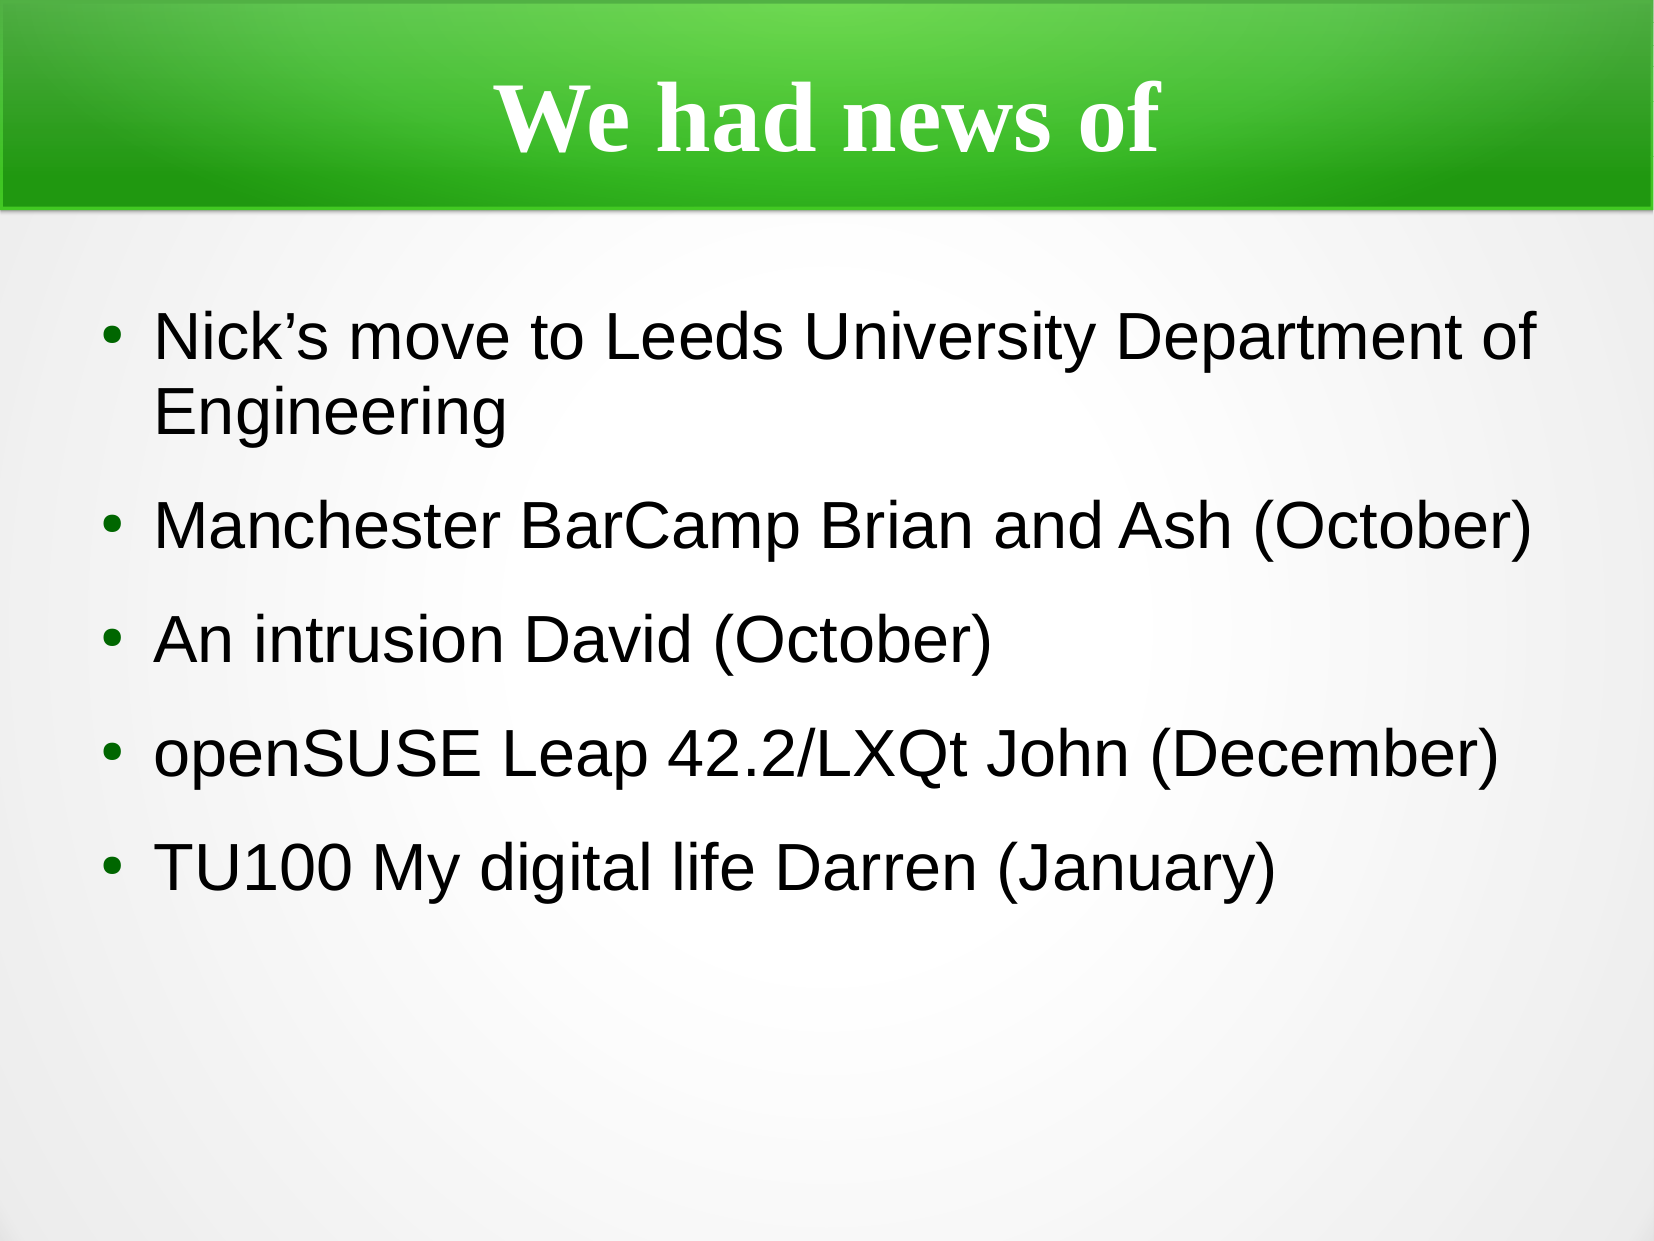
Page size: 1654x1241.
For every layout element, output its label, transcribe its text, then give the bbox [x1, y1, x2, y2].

title We had news of [82, 45, 1571, 192]
list Nick’s move to Leeds University Department of Engineering Manchester BarCamp Brian and Ash (October) An intrusion David (October) openSUSE Leap 42.2/LXQt John (December) TU100 My digital life Darren (January) [82, 299, 1571, 1019]
